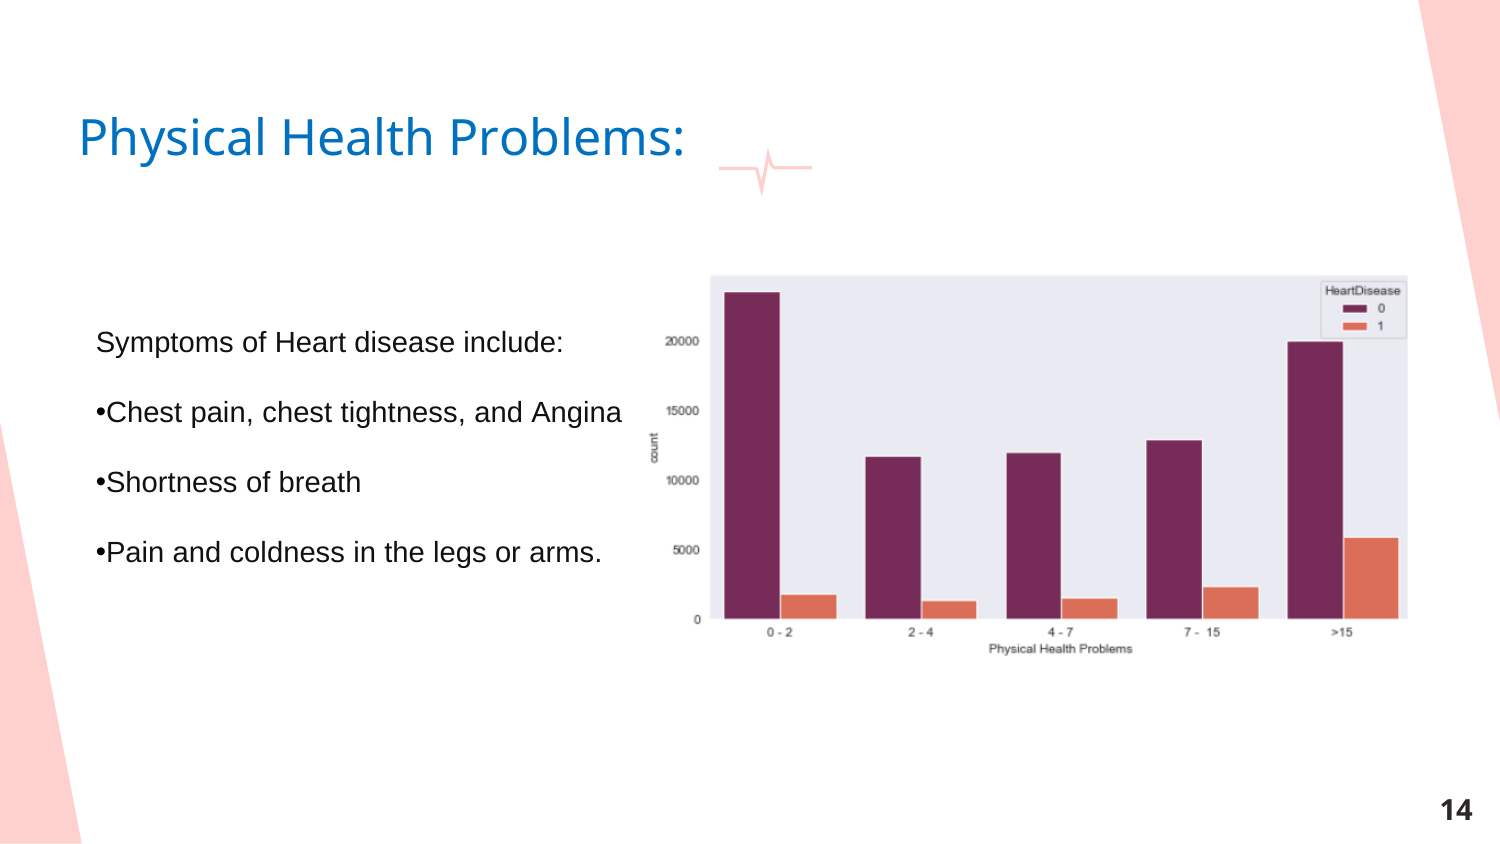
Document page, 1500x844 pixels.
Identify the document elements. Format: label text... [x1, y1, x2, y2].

picture [645, 227, 1408, 717]
text_box Symptoms of Heart disease include: Chest pain, chest tightness, and Angina Shortness of breath Pain and coldness in the legs or arms. [80, 288, 670, 813]
title Physical Health Problems: [63, 90, 1110, 160]
text_box 14 [1424, 783, 1489, 830]
